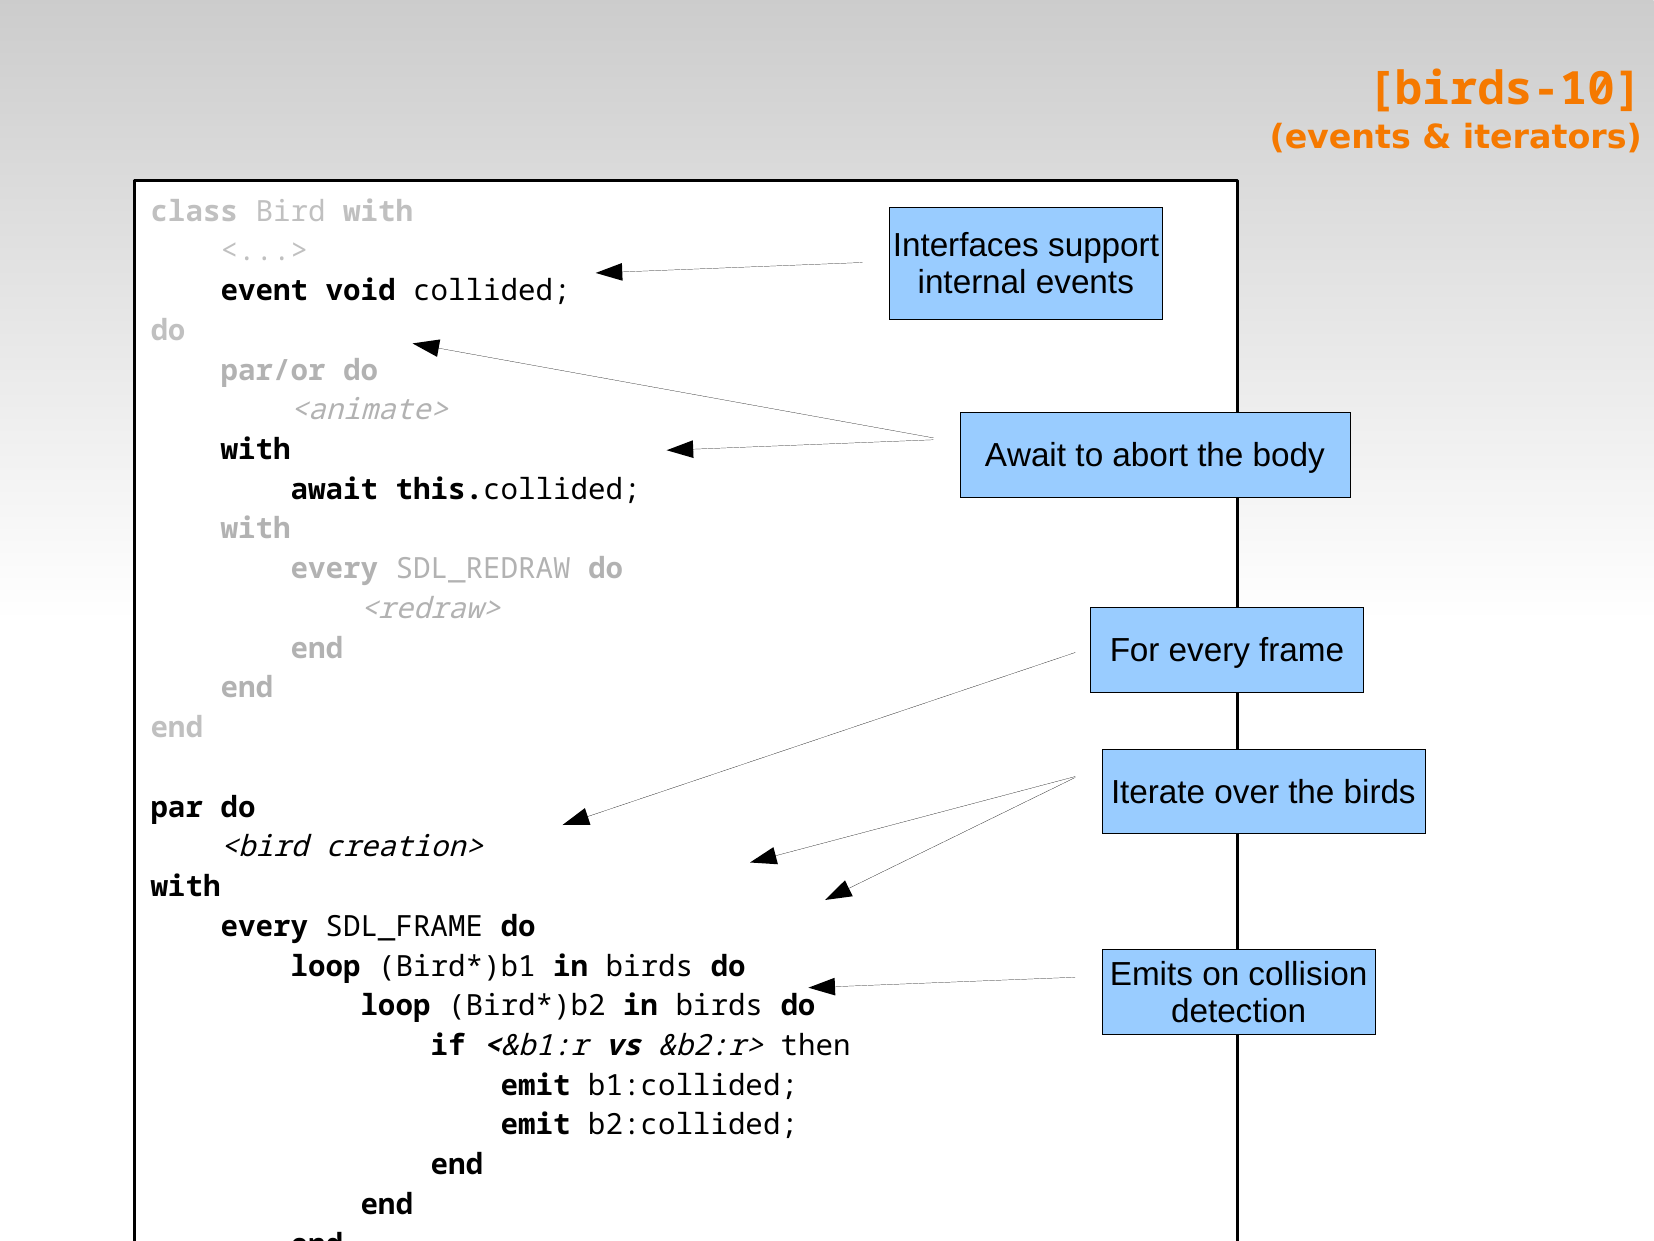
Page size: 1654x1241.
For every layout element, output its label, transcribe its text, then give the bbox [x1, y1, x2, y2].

text_box Interfaces support internal events [889, 207, 1163, 320]
text_box For every frame [1090, 607, 1364, 693]
text_box Iterate over the birds [1102, 749, 1426, 834]
text_box Emits on collision detection [1102, 949, 1376, 1035]
title [birds-10] (events & iterators) [154, 2, 1643, 210]
text_box class Bird with <...> event void collided; do par/or do <animate> with await this.collided; with every SDL_REDRAW do <redraw> end end end par do <bird creation> with every SDL_FRAME do loop (Bird*)b1 in birds do loop (Bird*)b2 in birds do if <&b1:r vs &b2:r> then emit b1:collided; emit b2:collided; end end end end end [134, 180, 1238, 1211]
text_box Await to abort the body [960, 412, 1351, 498]
